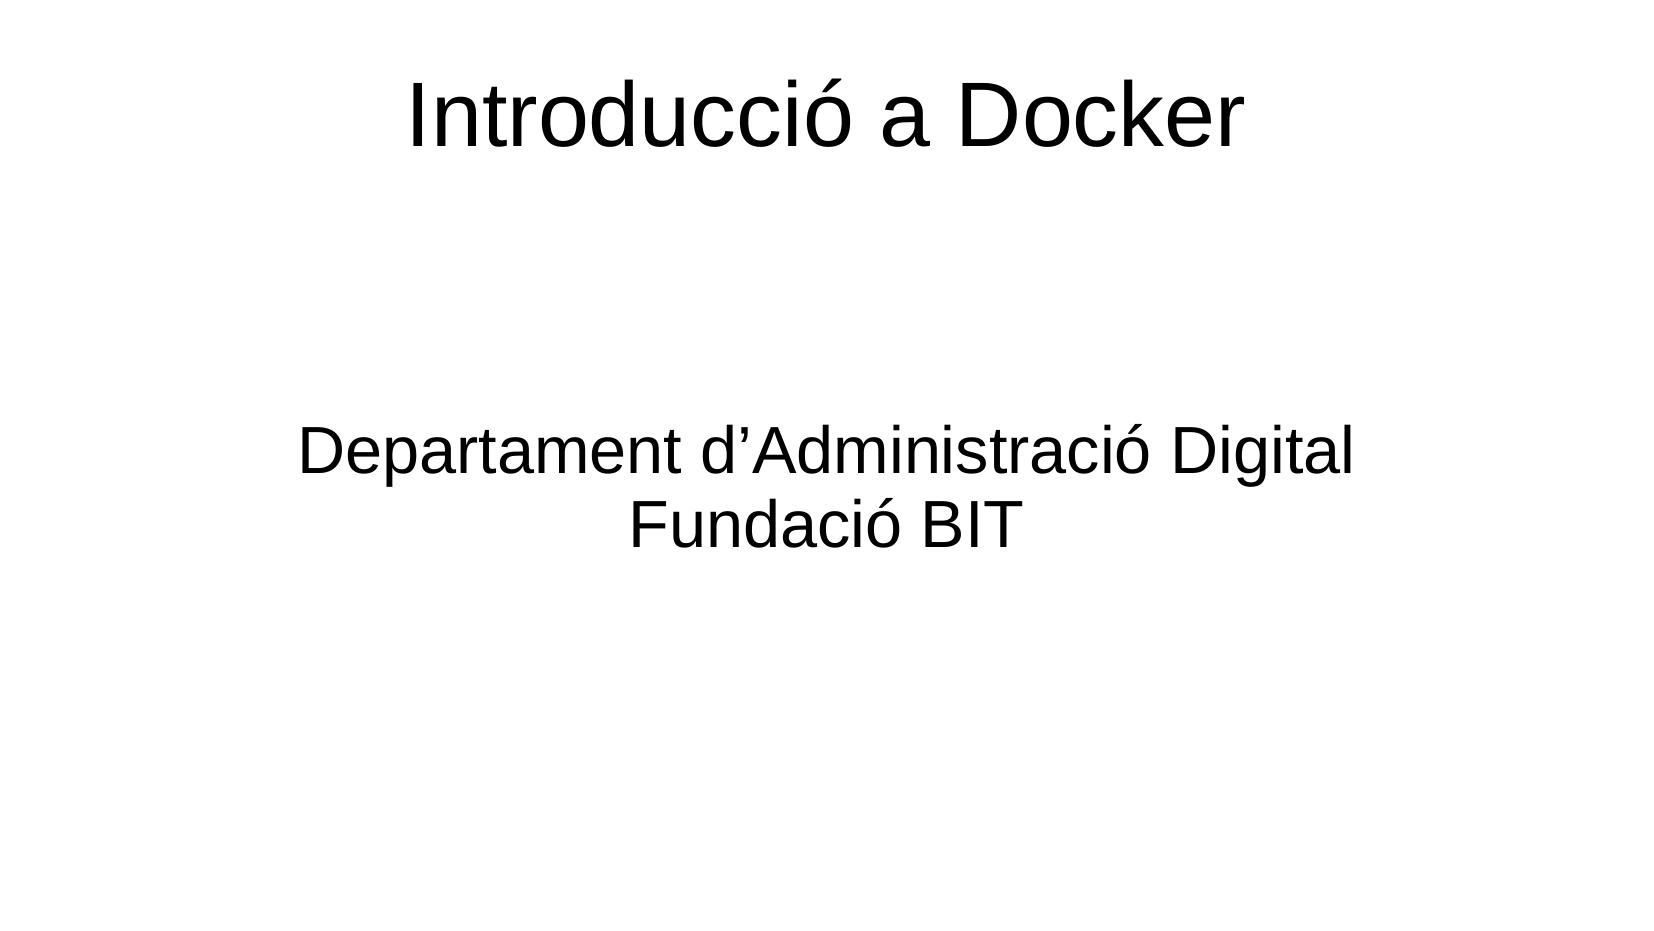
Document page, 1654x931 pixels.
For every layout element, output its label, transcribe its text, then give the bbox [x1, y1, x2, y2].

title Introducció a Docker [82, 37, 1571, 193]
subtitle Departament d’Administració Digital Fundació BIT [82, 217, 1571, 758]
